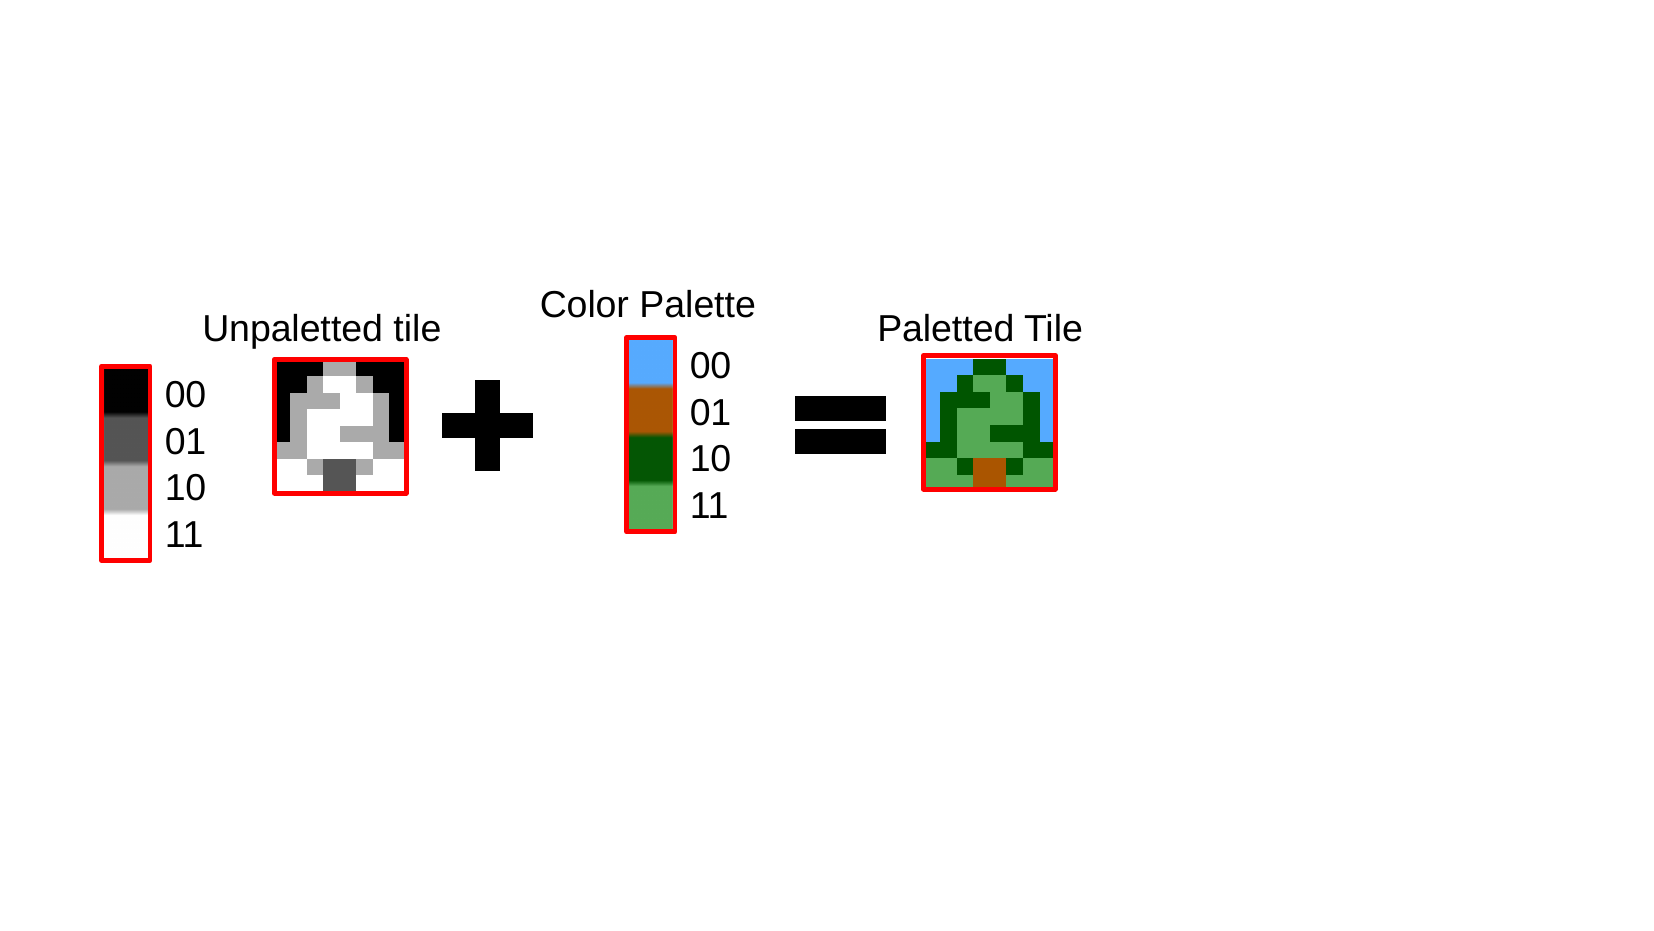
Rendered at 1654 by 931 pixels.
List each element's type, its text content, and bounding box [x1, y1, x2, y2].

picture [787, 326, 1065, 526]
text_box 00 01 10 11 [675, 376, 788, 534]
picture [926, 358, 1053, 487]
picture [277, 399, 404, 491]
text_box 00 01 10 11 [150, 366, 263, 563]
text_box Color Palette [525, 276, 826, 376]
picture [262, 327, 563, 526]
picture [629, 376, 673, 529]
text_box Paletted Tile [862, 300, 1163, 357]
picture [104, 369, 148, 558]
text_box Unpaletted tile [187, 300, 488, 399]
